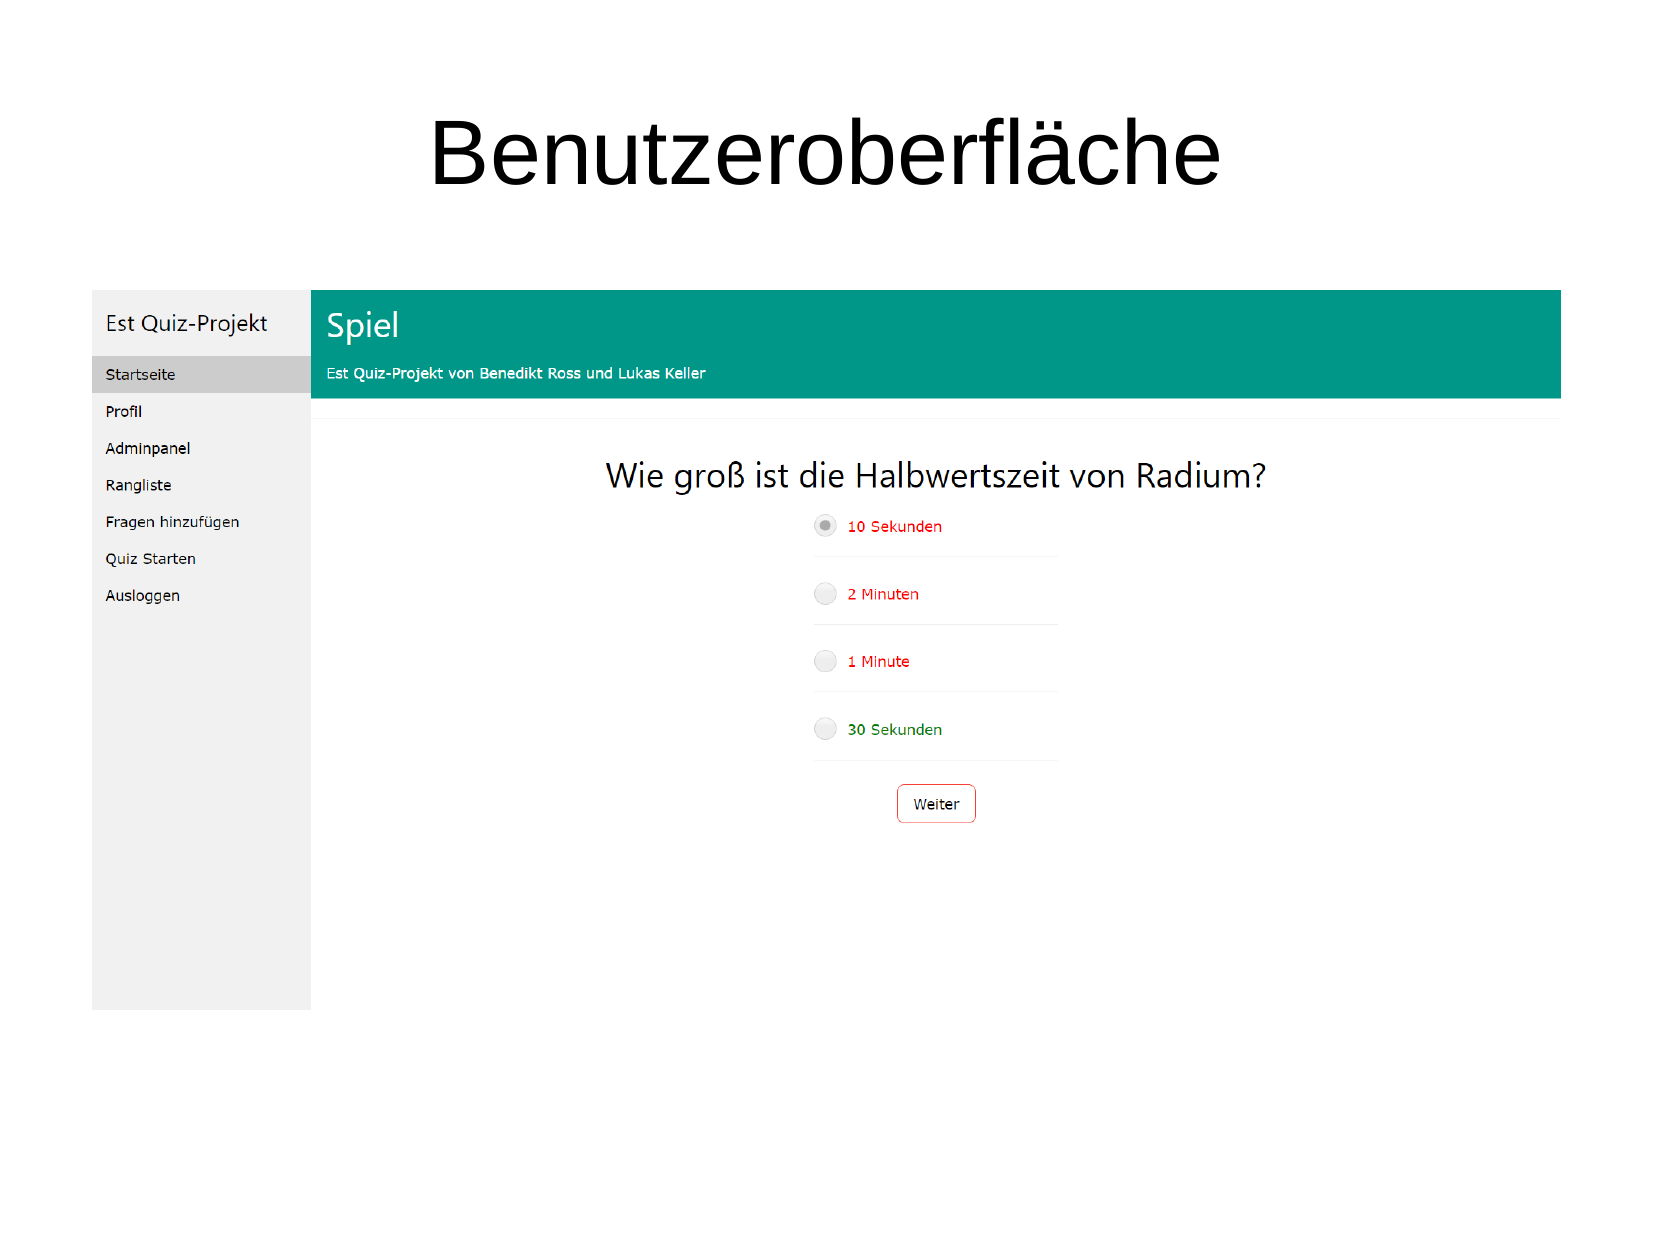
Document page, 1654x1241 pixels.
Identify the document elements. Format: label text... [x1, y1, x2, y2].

picture [92, 290, 1561, 1010]
title Benutzeroberfläche [82, 49, 1571, 257]
